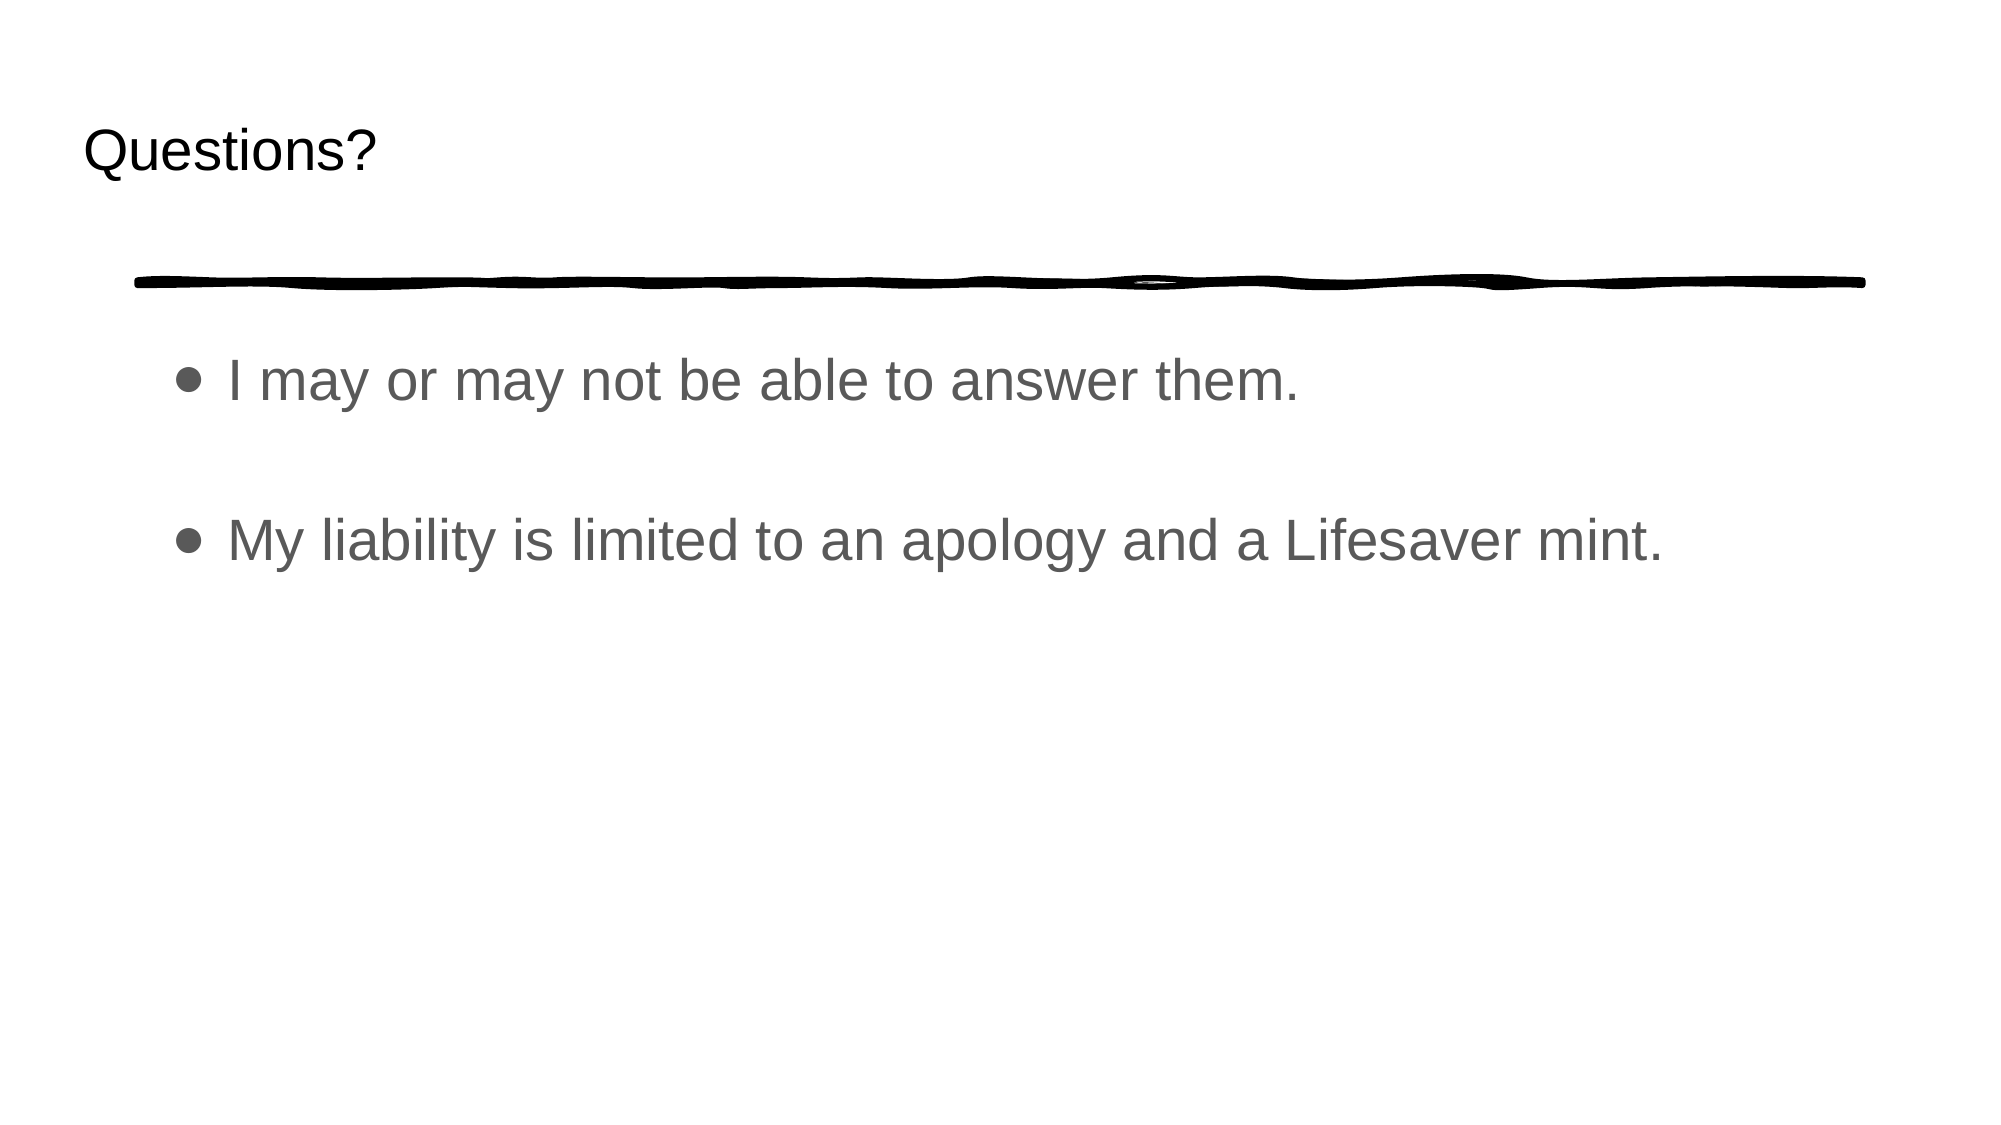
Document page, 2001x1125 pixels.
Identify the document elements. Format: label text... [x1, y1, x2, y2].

title Questions? [68, 97, 1932, 223]
list I may or may not be able to answer them. My liability is limited to an apology and a Lifesaver mint. [137, 316, 1863, 1014]
